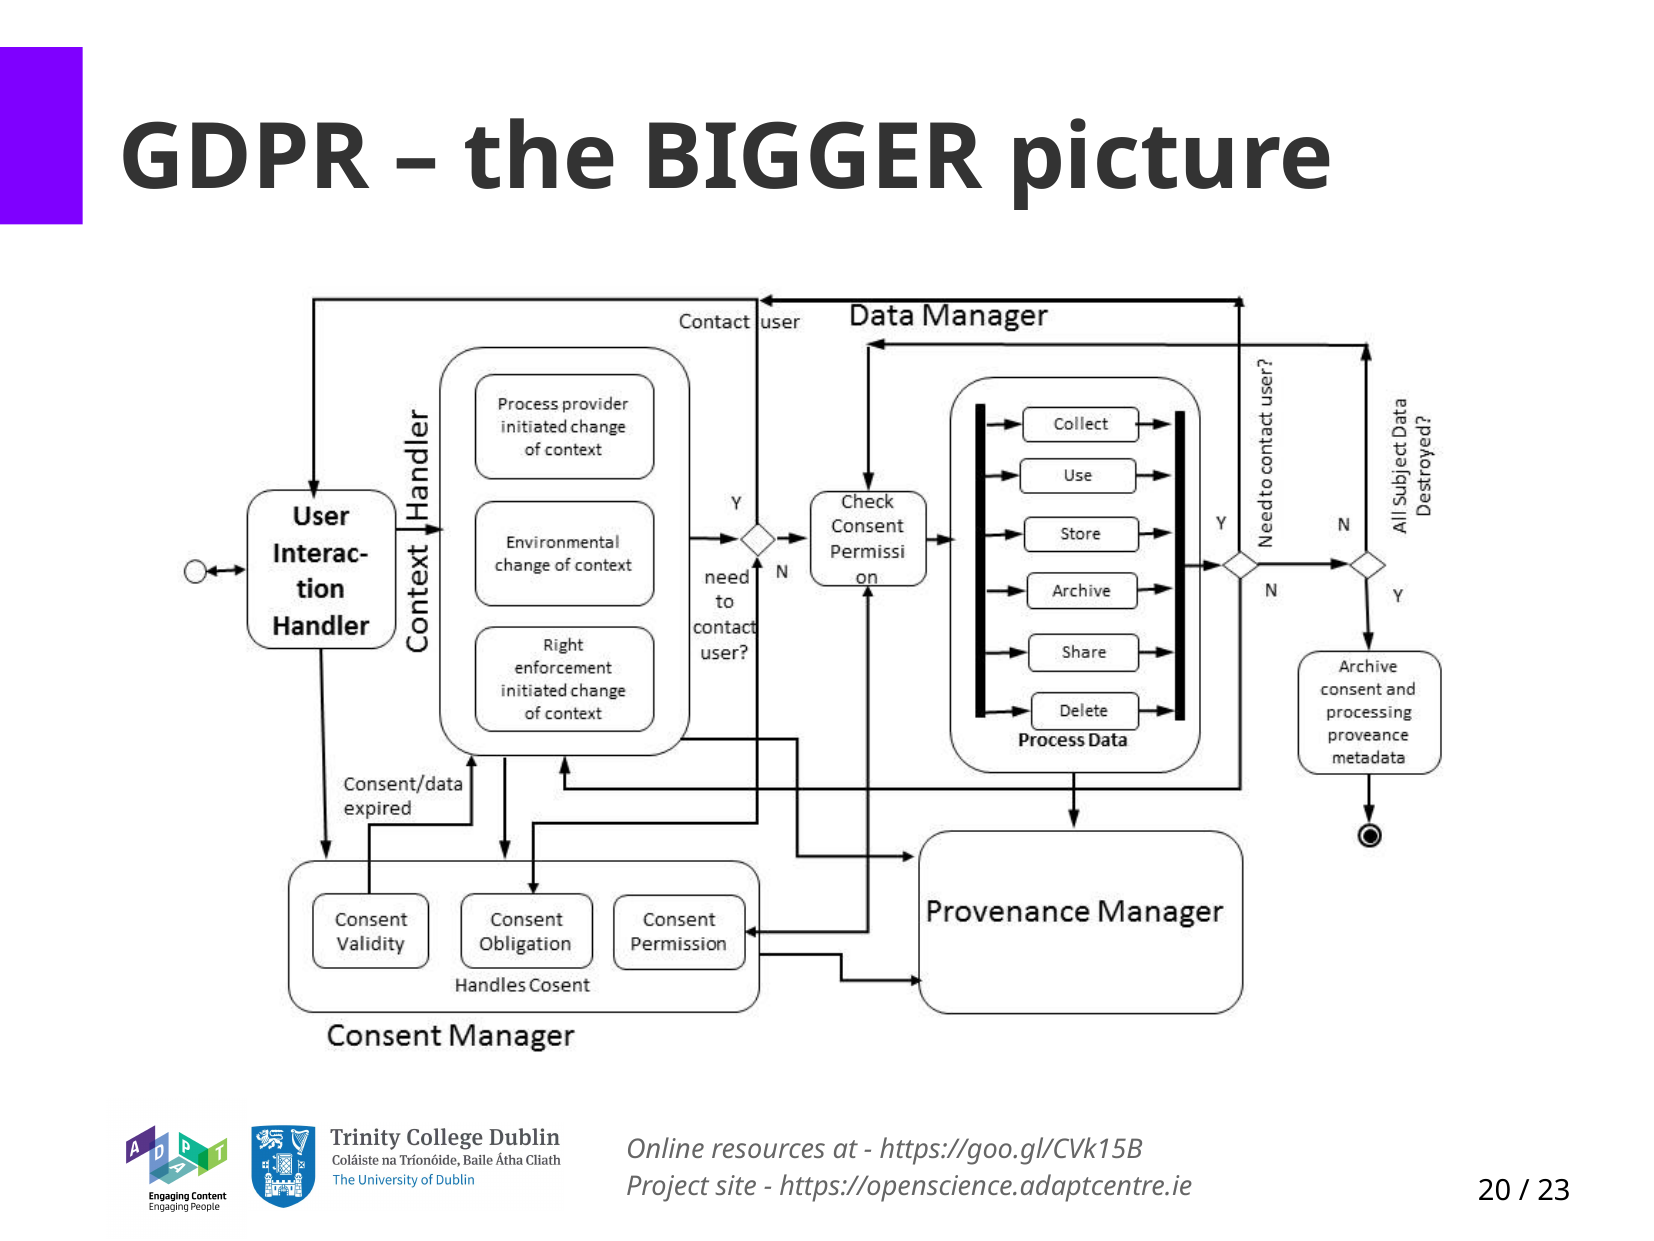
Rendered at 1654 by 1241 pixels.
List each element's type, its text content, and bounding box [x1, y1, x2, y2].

picture [106, 1098, 247, 1239]
title GDPR – the BIGGER picture [118, 49, 1571, 257]
picture [177, 261, 1453, 1081]
picture [248, 1122, 564, 1211]
